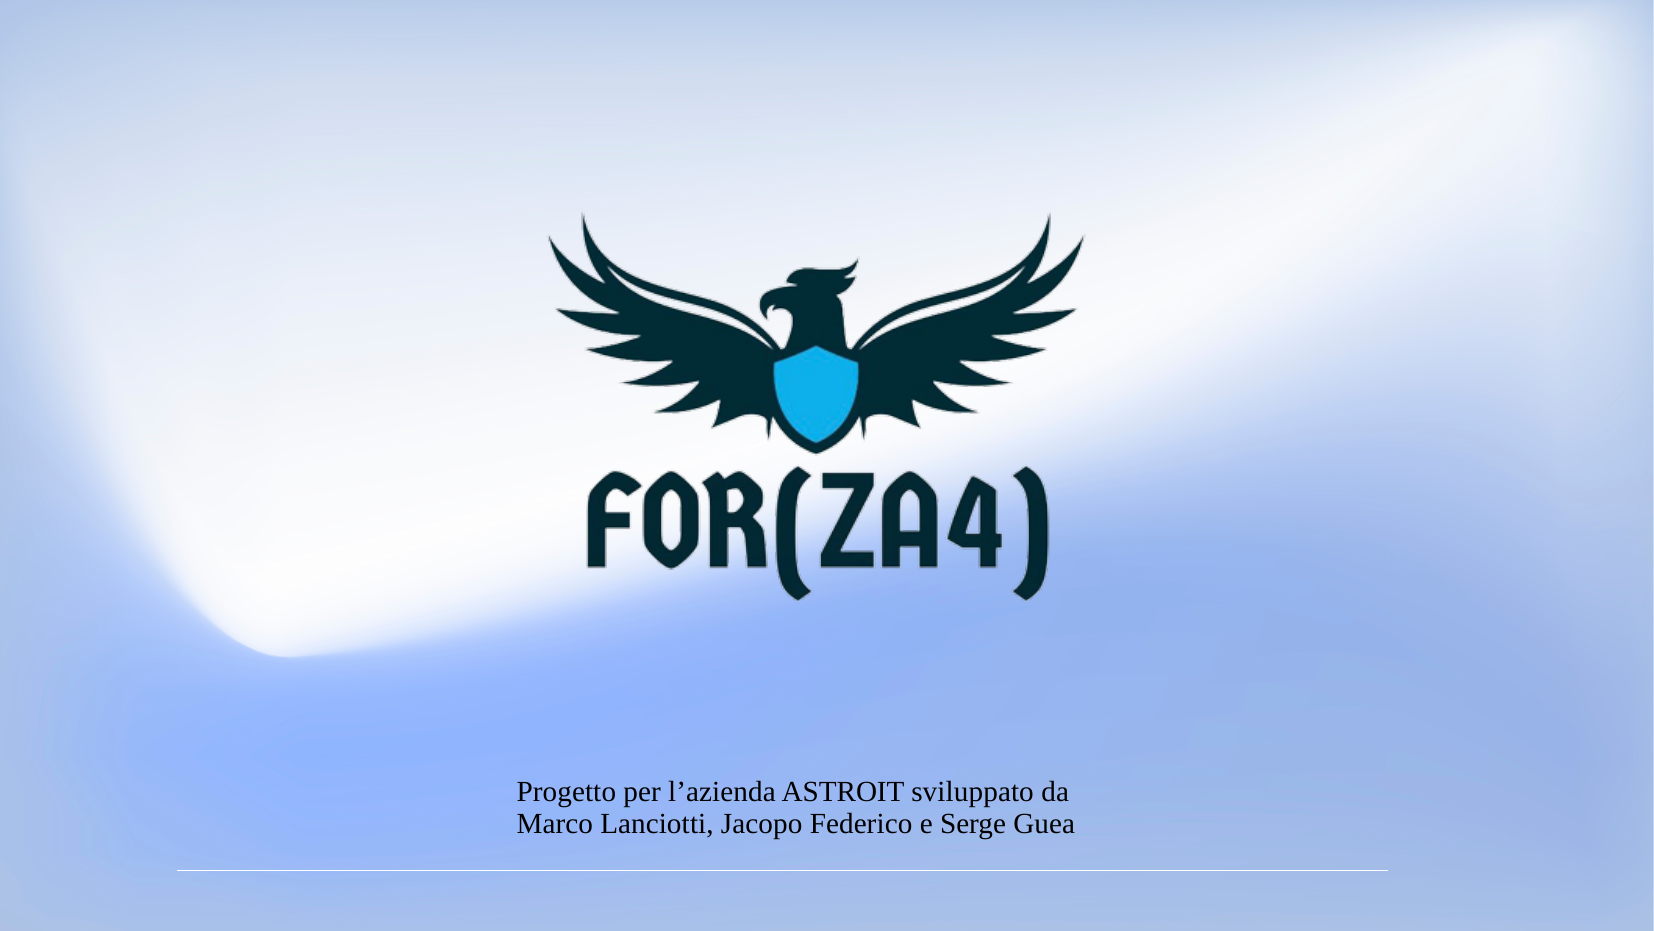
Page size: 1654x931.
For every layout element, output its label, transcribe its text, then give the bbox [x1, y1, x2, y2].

picture [0, 0, 1654, 931]
text_box Progetto per l’azienda ASTROIT sviluppato da Marco Lanciotti, Jacopo Federico e Serge Guea [501, 767, 1152, 870]
text_box Progetto per l’azienda ASTROIT sviluppato da Marco Lanciotti, Jacopo Federico e Serge Guea [501, 871, 1152, 879]
